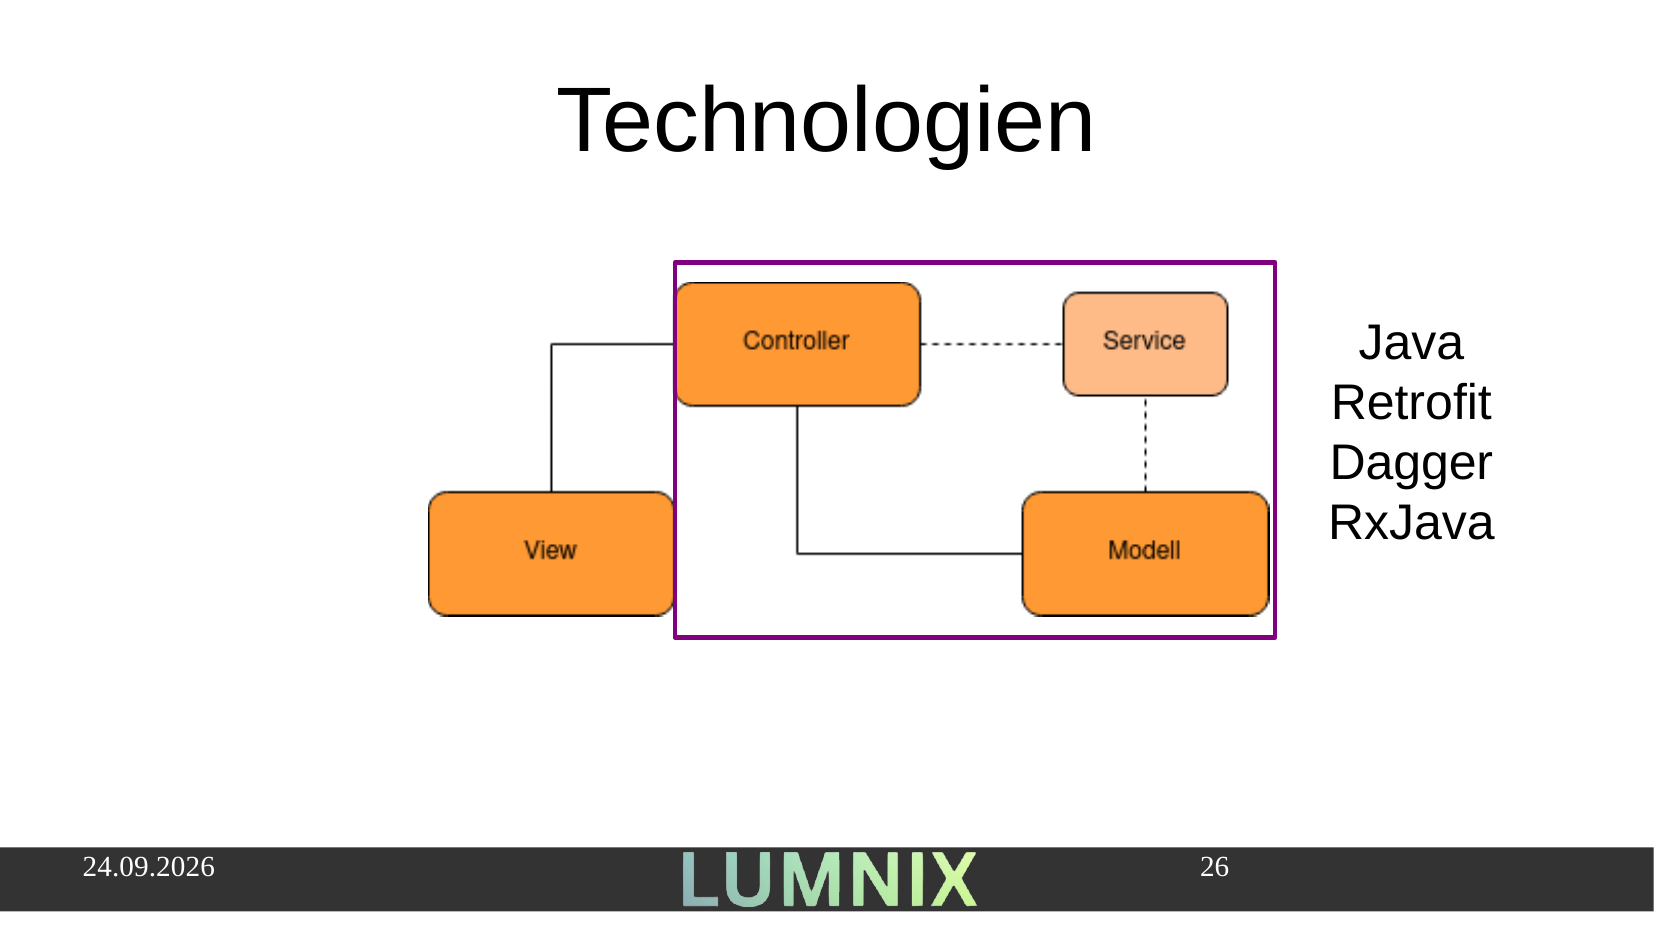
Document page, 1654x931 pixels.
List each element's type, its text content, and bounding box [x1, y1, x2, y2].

title Technologien [82, 37, 1571, 193]
title Java Retrofit Dagger RxJava [1298, 309, 1524, 533]
picture [677, 282, 1270, 617]
picture [428, 282, 673, 617]
text_box 23.05.2023 [82, 847, 468, 912]
text_box [1200, 847, 1586, 912]
